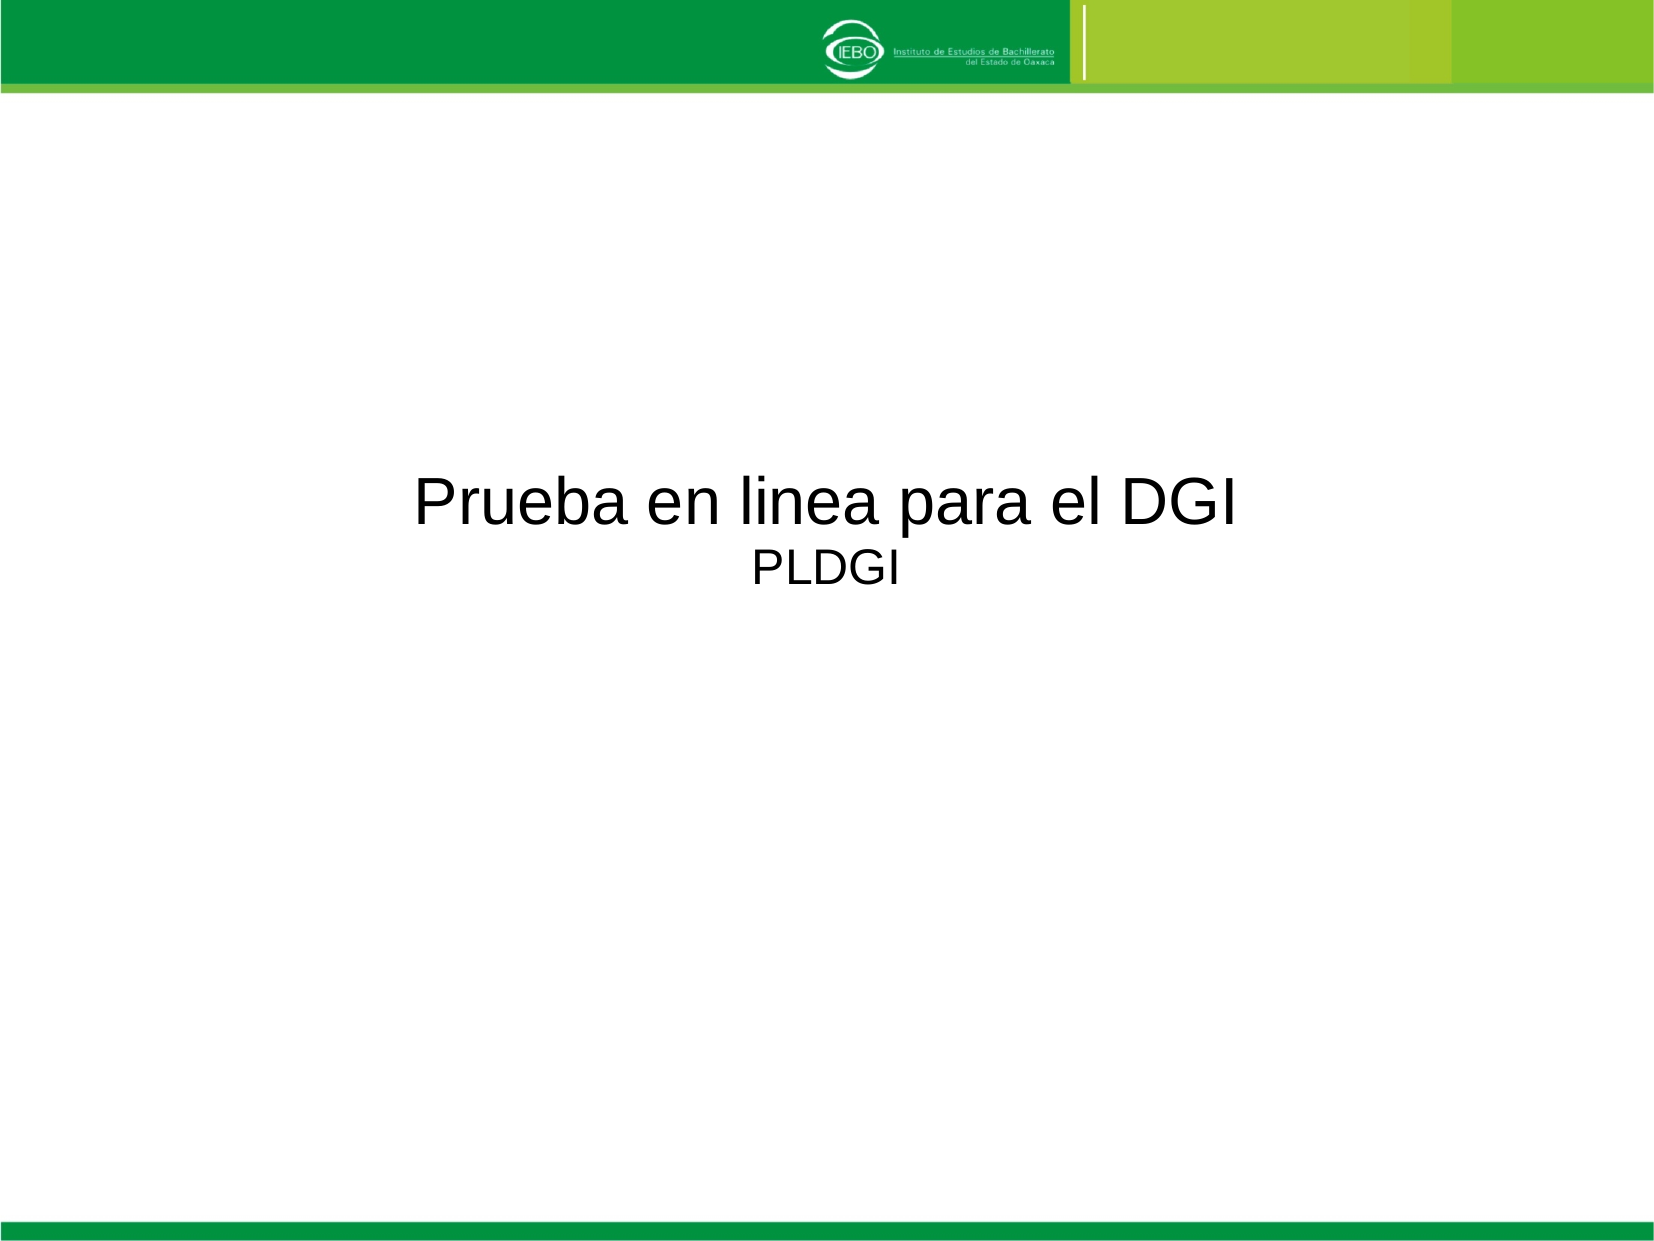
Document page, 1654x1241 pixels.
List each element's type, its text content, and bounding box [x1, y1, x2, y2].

picture [0, 0, 1654, 1241]
subtitle Prueba en linea para el DGI PLDGI [82, 49, 1571, 1010]
